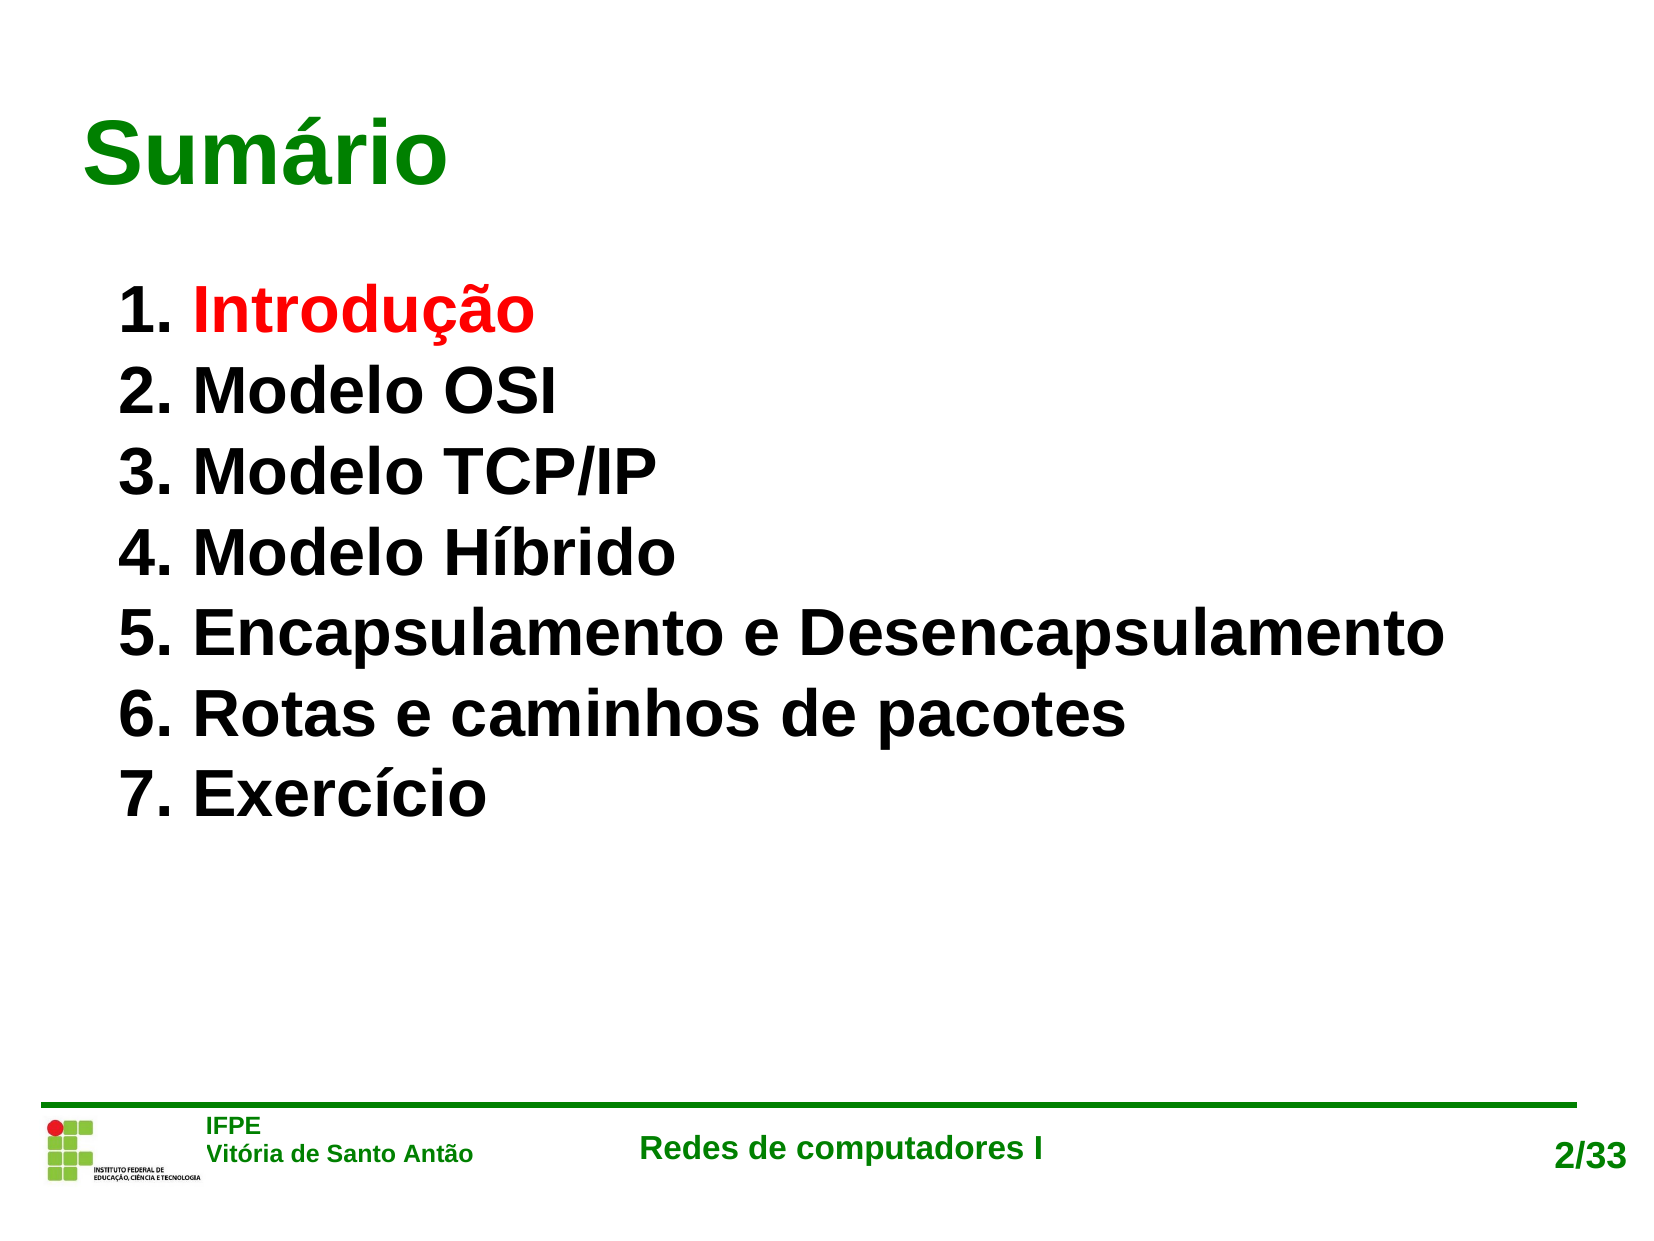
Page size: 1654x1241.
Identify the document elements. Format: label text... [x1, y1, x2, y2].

picture [39, 1111, 207, 1191]
title Sumário [82, 49, 1571, 257]
list Introdução Modelo OSI Modelo TCP/IP Modelo Híbrido Encapsulamento e Desencapsulamento Rotas e caminhos de pacotes Exercício [82, 272, 1571, 1091]
